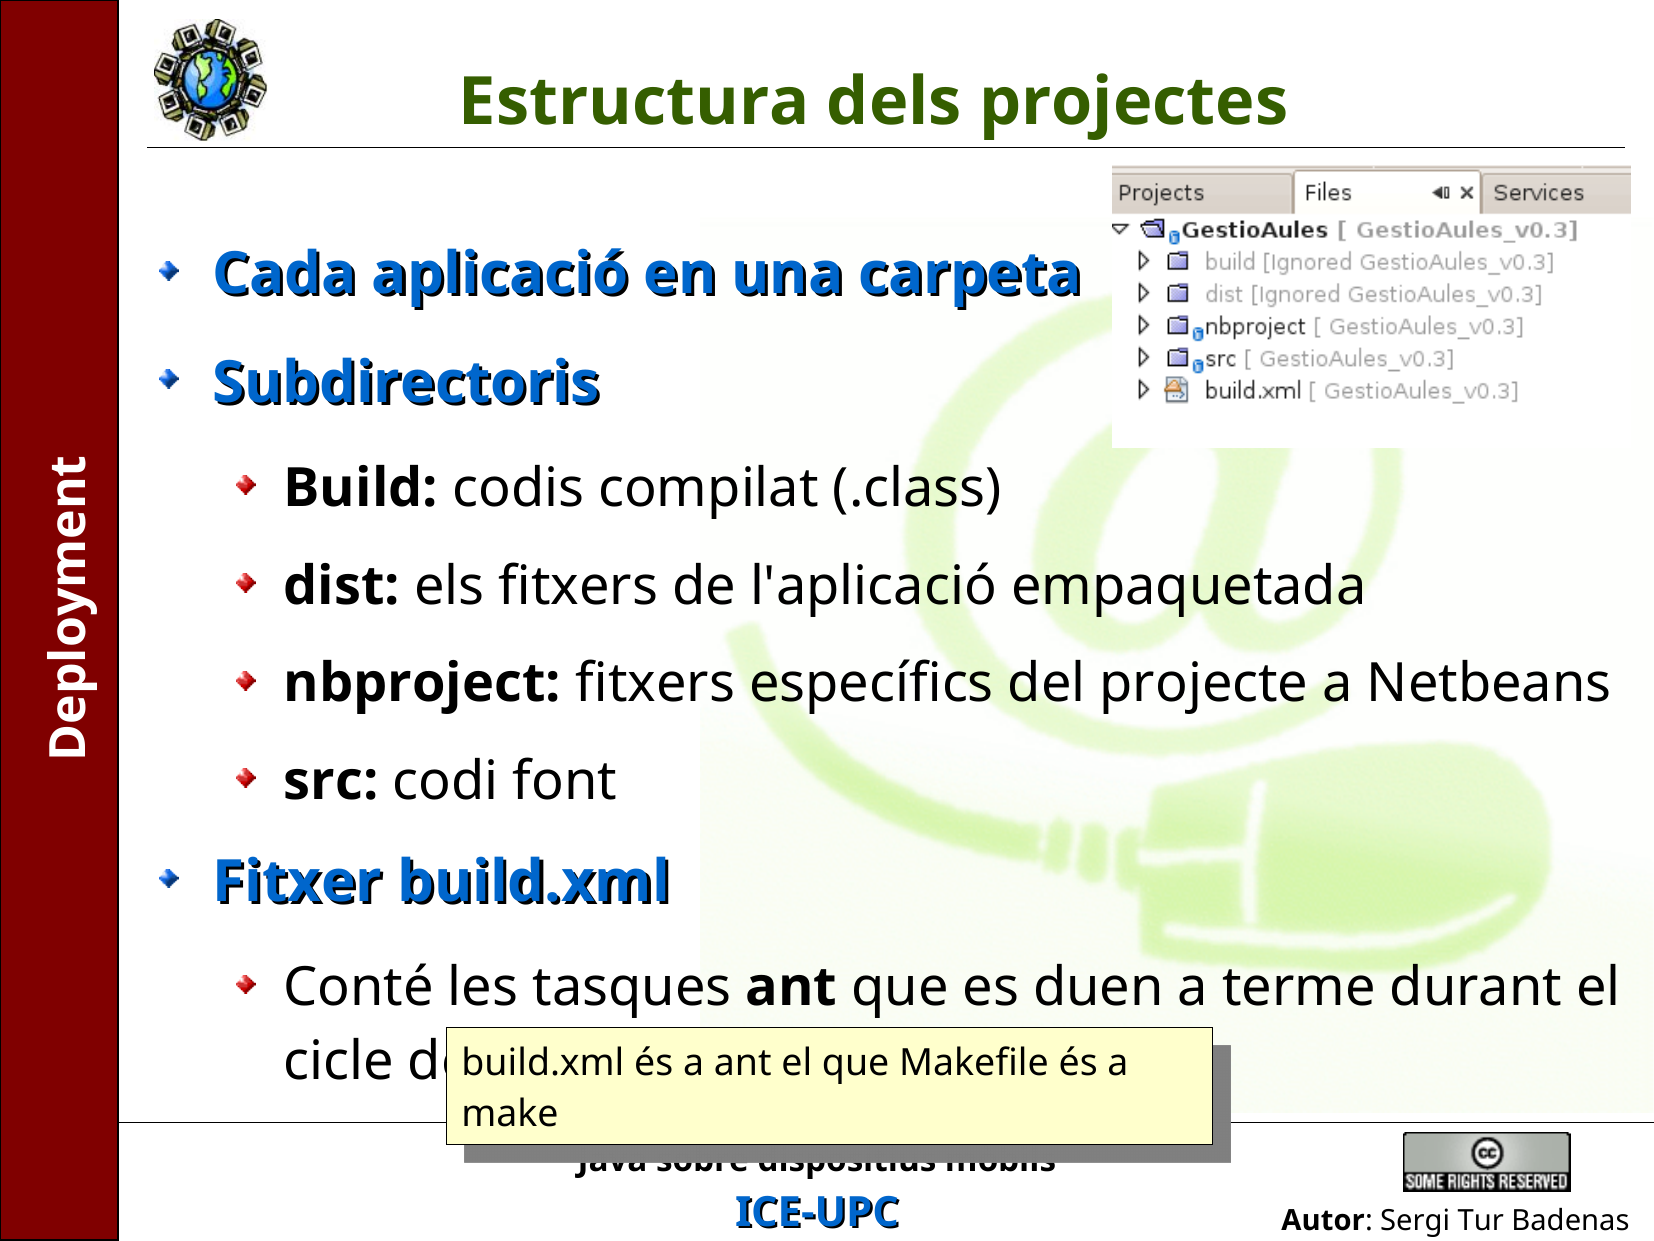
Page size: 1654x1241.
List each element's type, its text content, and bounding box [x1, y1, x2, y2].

picture [700, 165, 1654, 1113]
text_box build.xml és a ant el que Makefile és a make [446, 1027, 1213, 1088]
title Estructura dels projectes [129, 56, 1619, 141]
picture [154, 19, 268, 56]
list Cada aplicació en una carpeta Subdirectoris Build: codis compilat (.class) dist: els fitxers de l'aplicació empaquetada nbproject: fitxers específics del projecte a Netbeans src: codi font Fitxer build.xml Conté les tasques ant que es duen a terme durant el cicle de desenvolupament [141, 231, 1630, 1192]
